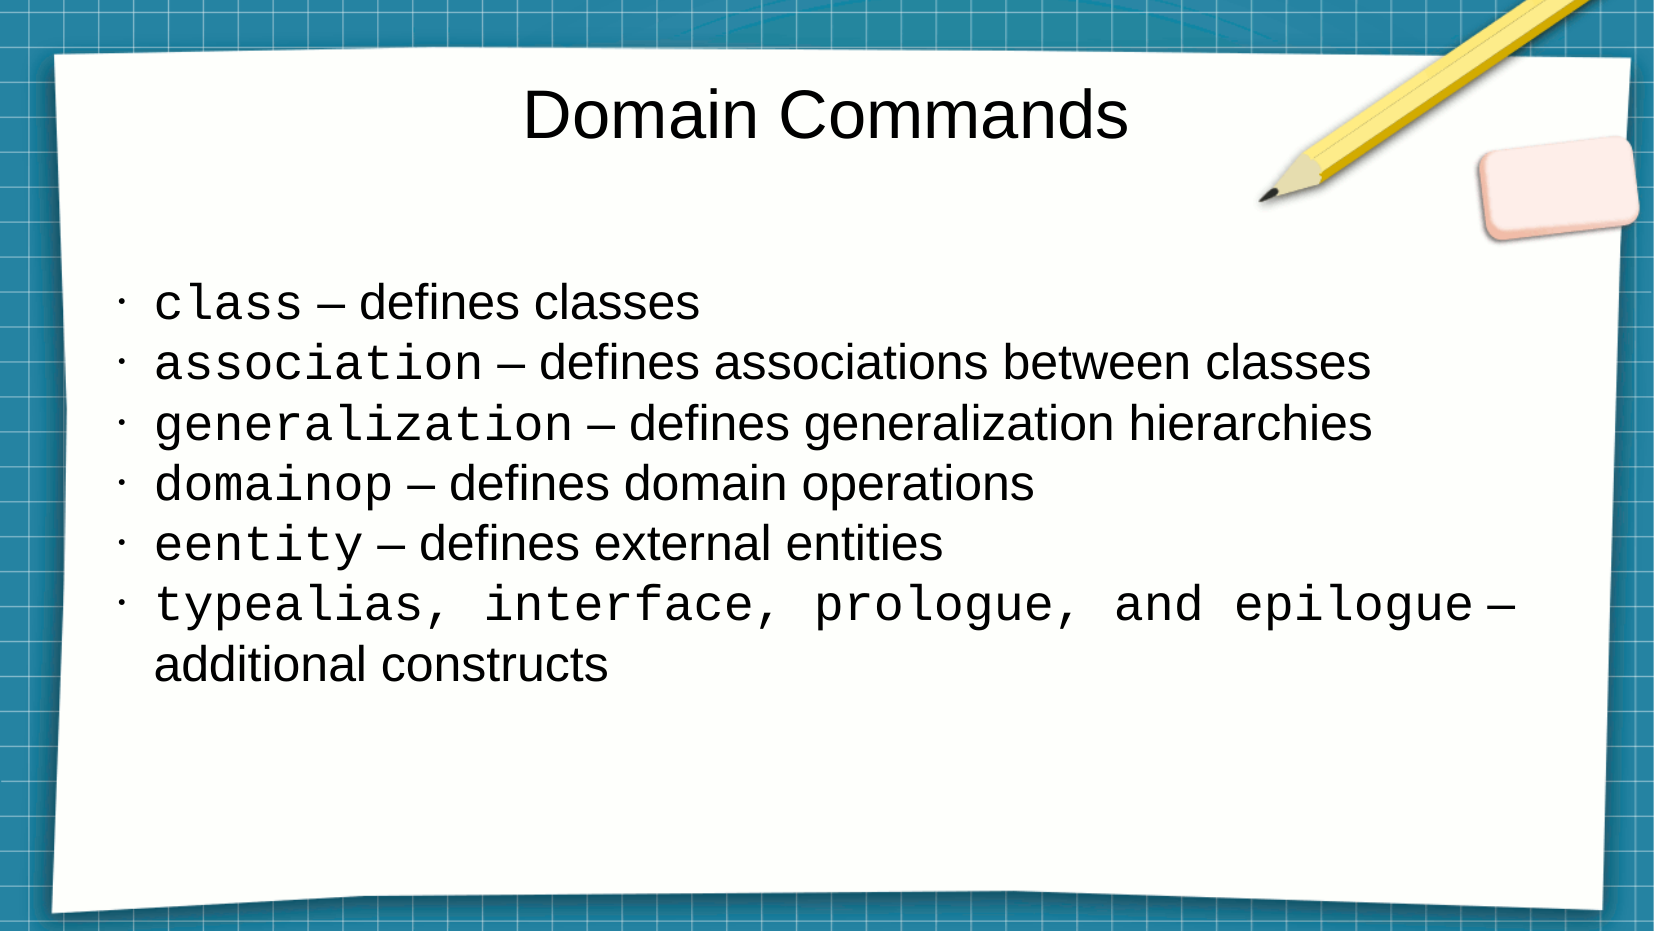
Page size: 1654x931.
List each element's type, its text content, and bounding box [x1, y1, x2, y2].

picture [0, 0, 1654, 931]
title Domain Commands [82, 37, 1571, 193]
subtitle class – defines classes association – defines associations between classes generalization – defines generalization hierarchies domainop – defines domain operations eentity – defines external entities typealias, interface, prologue, and epilogue – additional constructs [82, 217, 1571, 758]
